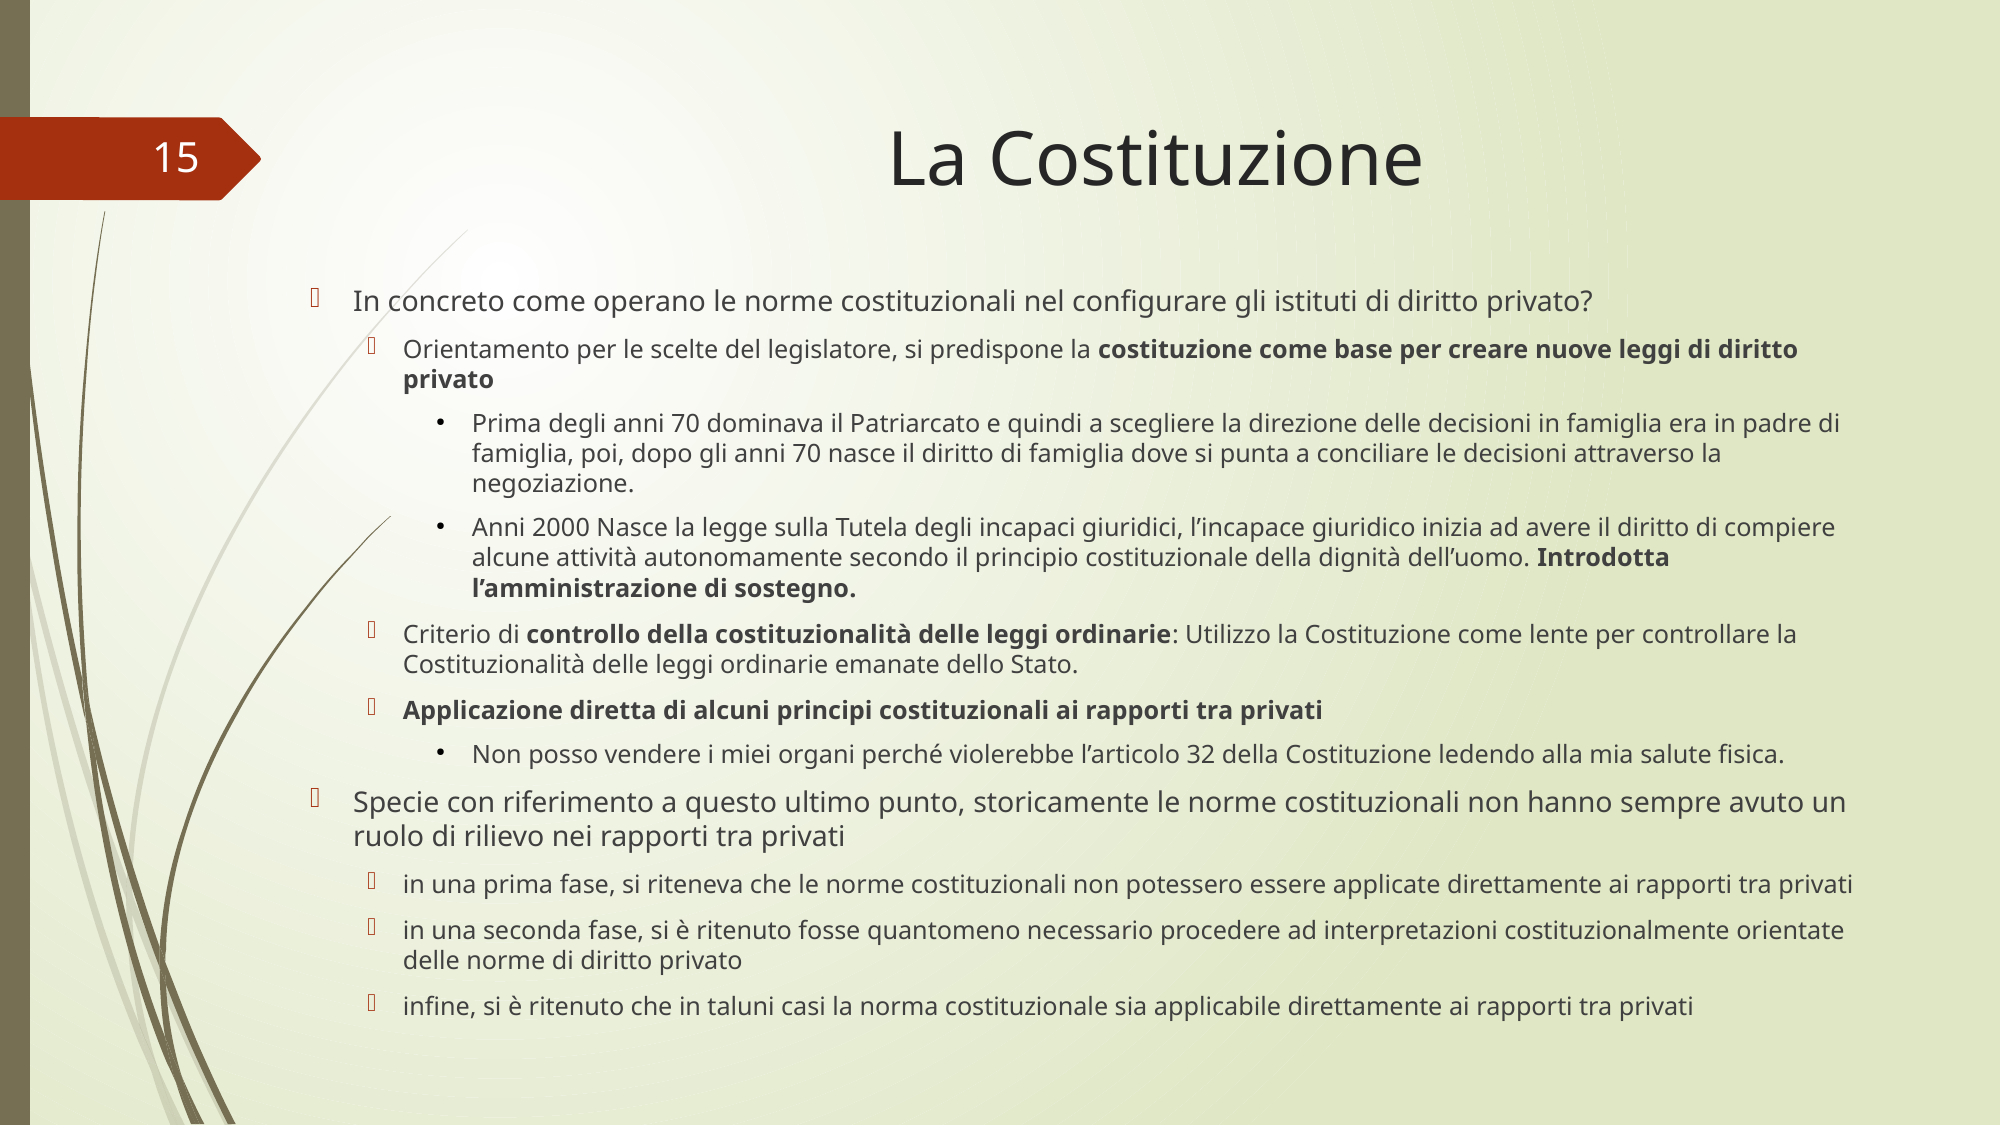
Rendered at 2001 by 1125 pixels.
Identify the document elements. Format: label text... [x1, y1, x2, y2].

slide_number <numero> [87, 129, 216, 190]
list In concreto come operano le norme costituzionali nel configurare gli istituti di diritto privato? Orientamento per le scelte del legislatore, si predispone la costituzione come base per creare nuove leggi di diritto privato Prima degli anni 70 dominava il Patriarcato e quindi a scegliere la direzione delle decisioni in famiglia era in padre di famiglia, poi, dopo gli anni 70 nasce il diritto di famiglia dove si punta a conciliare le decisioni attraverso la negoziazione. Anni 2000 Nasce la legge sulla Tutela degli incapaci giuridici, l’incapace giuridico inizia ad avere il diritto di compiere alcune attività autonomamente secondo il principio costituzionale della dignità dell’uomo. Introdotta l’amministrazione di sostegno. Criterio di controllo della costituzionalità delle leggi ordinarie: Utilizzo la Costituzione come lente per controllare la Costituzionalità delle leggi ordinarie emanate dello Stato. Applicazione diretta di alcuni principi costituzionali ai rapporti tra privati Non posso vendere i miei organi perché violerebbe l’articolo 32 della Costituzione ledendo alla mia salute fisica. Specie con riferimento a questo ultimo punto, storicamente le norme costituzionali non hanno sempre avuto un ruolo di rilievo nei rapporti tra privati in una prima fase, si riteneva che le norme costituzionali non potessero essere applicate direttamente ai rapporti tra privati in una seconda fase, si è ritenuto fosse quantomeno necessario procedere ad interpretazioni costituzionalmente orientate delle norme di diritto privato infine, si è ritenuto che in taluni casi la norma costituzionale sia applicabile direttamente ai rapporti tra privati [295, 275, 1888, 1063]
title La Costituzione [425, 102, 1888, 275]
